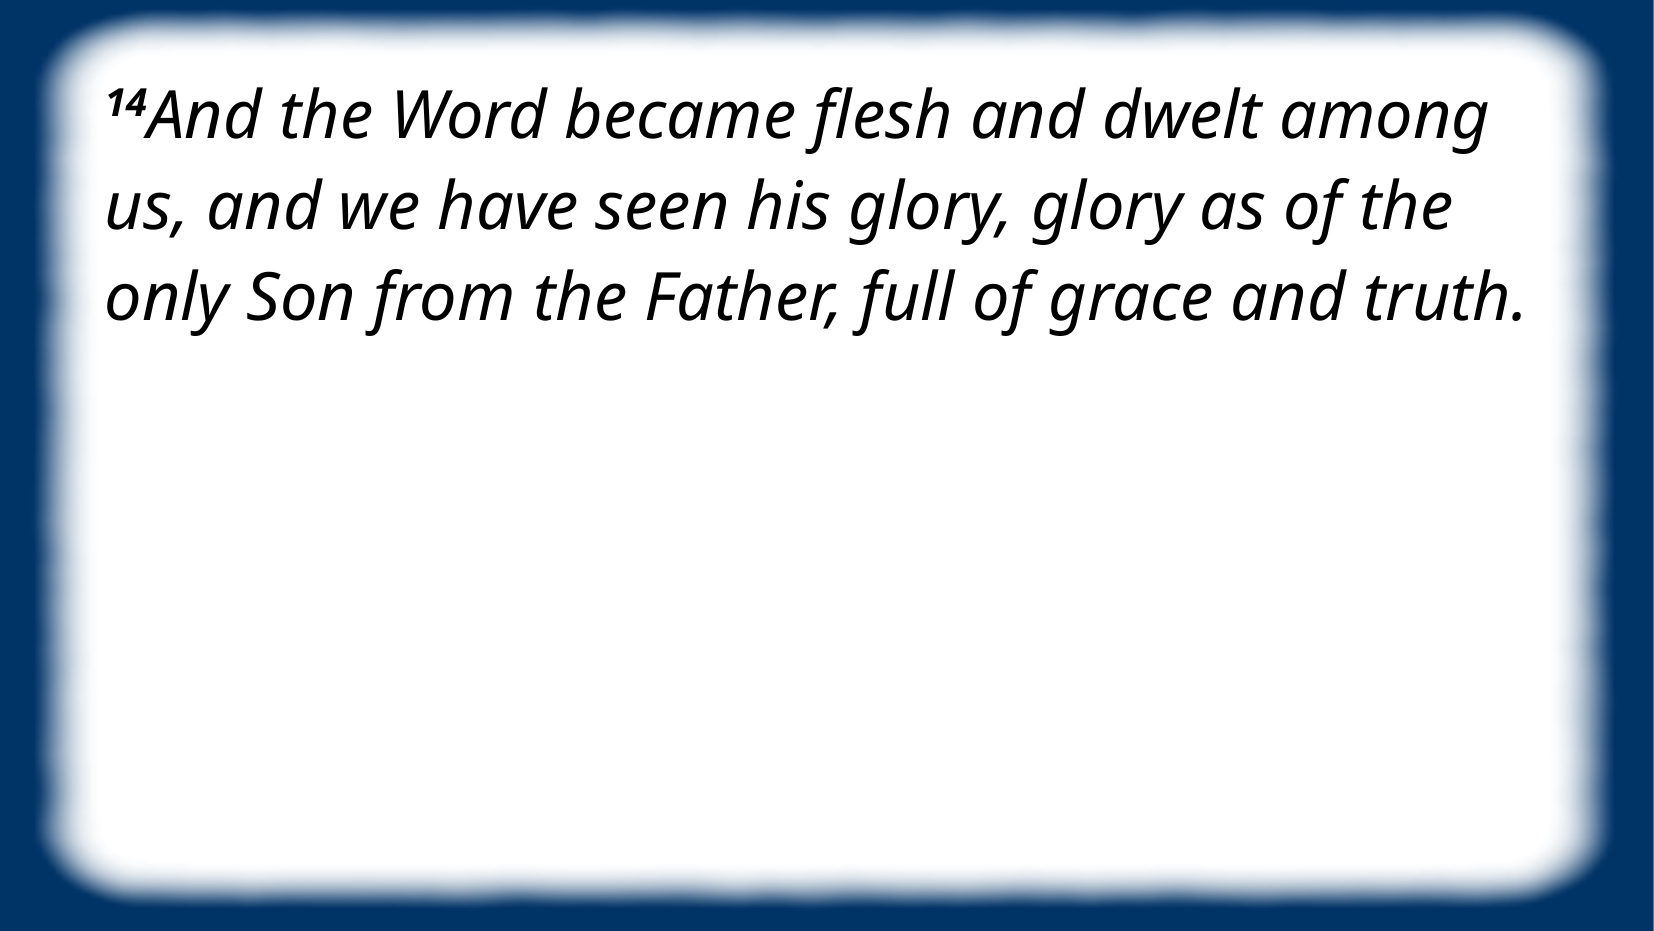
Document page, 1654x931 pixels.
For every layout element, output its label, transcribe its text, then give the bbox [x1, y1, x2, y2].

text_box 14And the Word became flesh and dwelt among us, and we have seen his glory, glory as of the only Son from the Father, full of grace and truth. [90, 60, 1576, 361]
picture [0, 0, 1654, 931]
